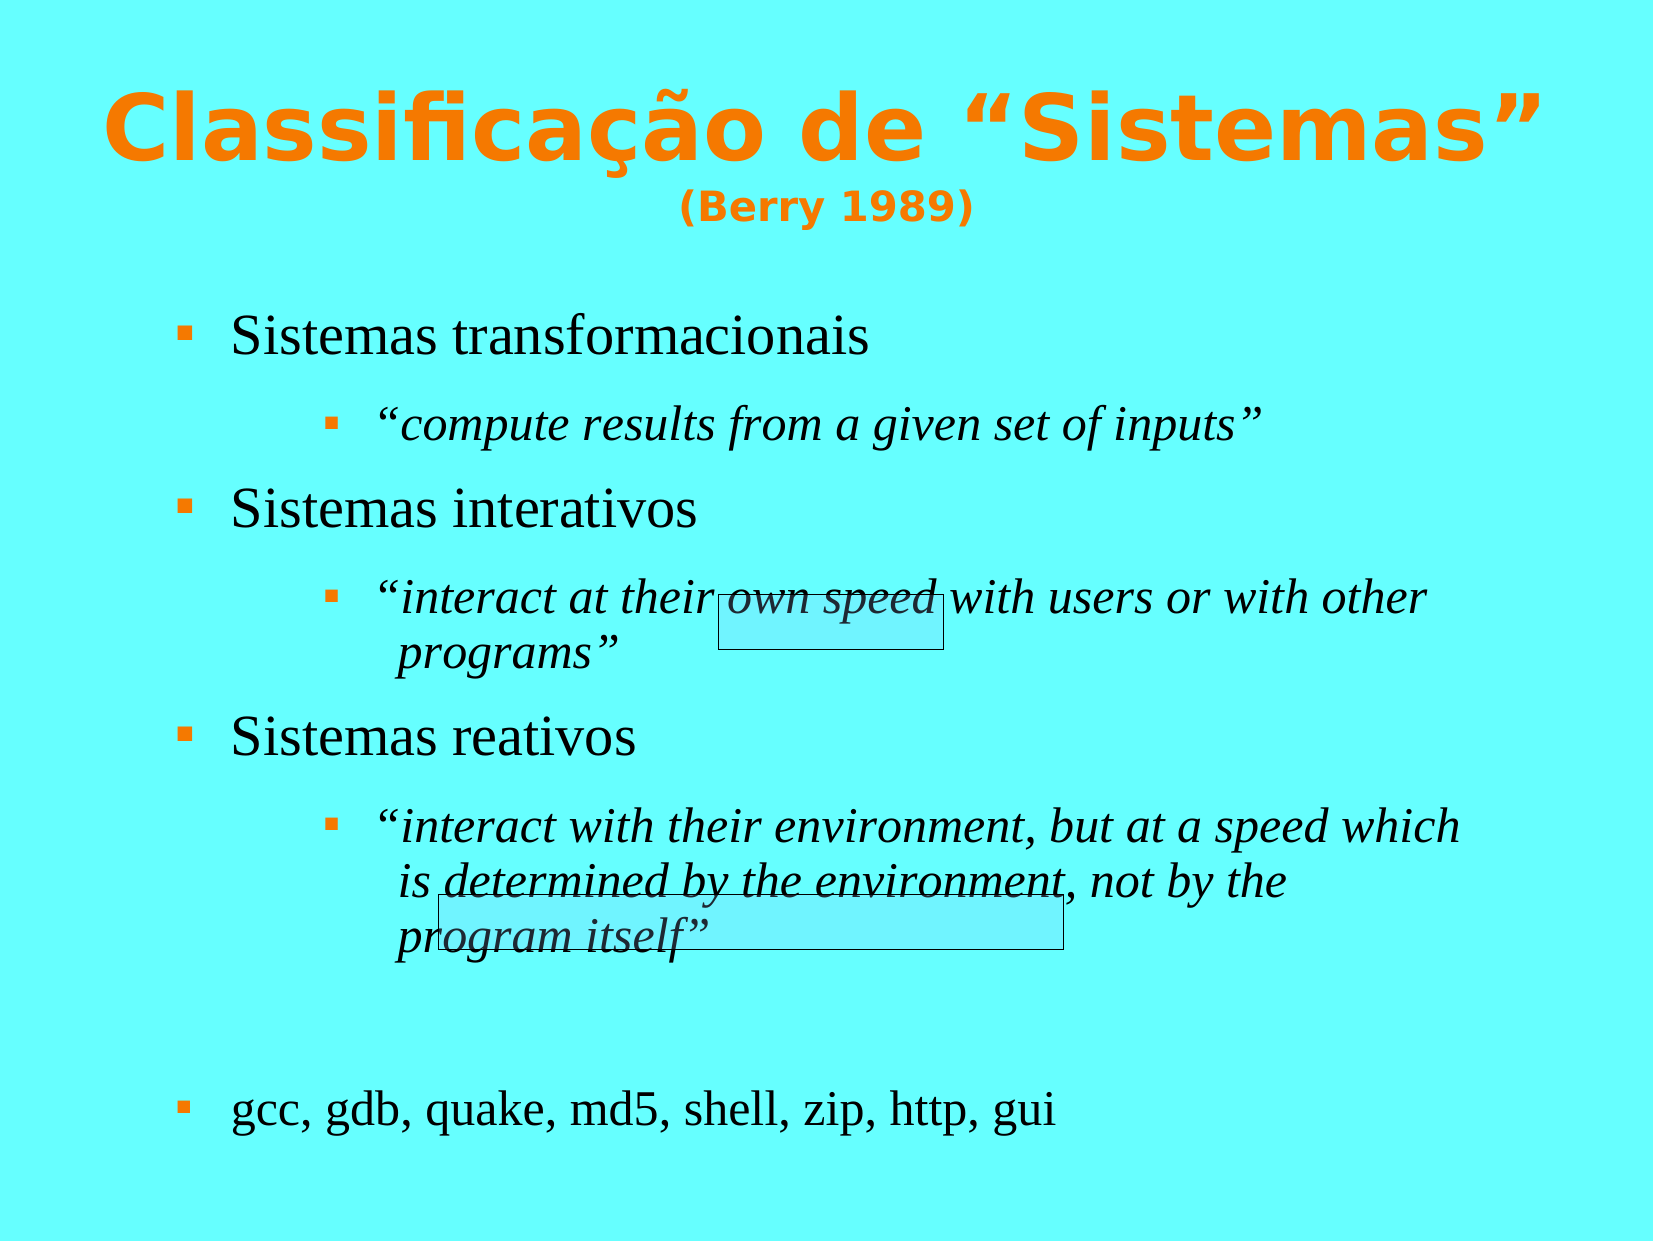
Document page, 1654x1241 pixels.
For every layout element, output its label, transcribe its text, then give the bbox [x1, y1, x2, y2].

text_box [438, 894, 1064, 950]
text_box [718, 594, 944, 650]
title Classificação de “Sistemas” (Berry 1989) [82, 49, 1571, 257]
list Sistemas transformacionais “compute results from a given set of inputs” Sistemas interativos “interact at their own speed with users or with other programs” Sistemas reativos “interact with their environment, but at a speed which is determined by the environment, not by the program itself” gcc, gdb, quake, md5, shell, zip, http, gui [89, 302, 1463, 1193]
